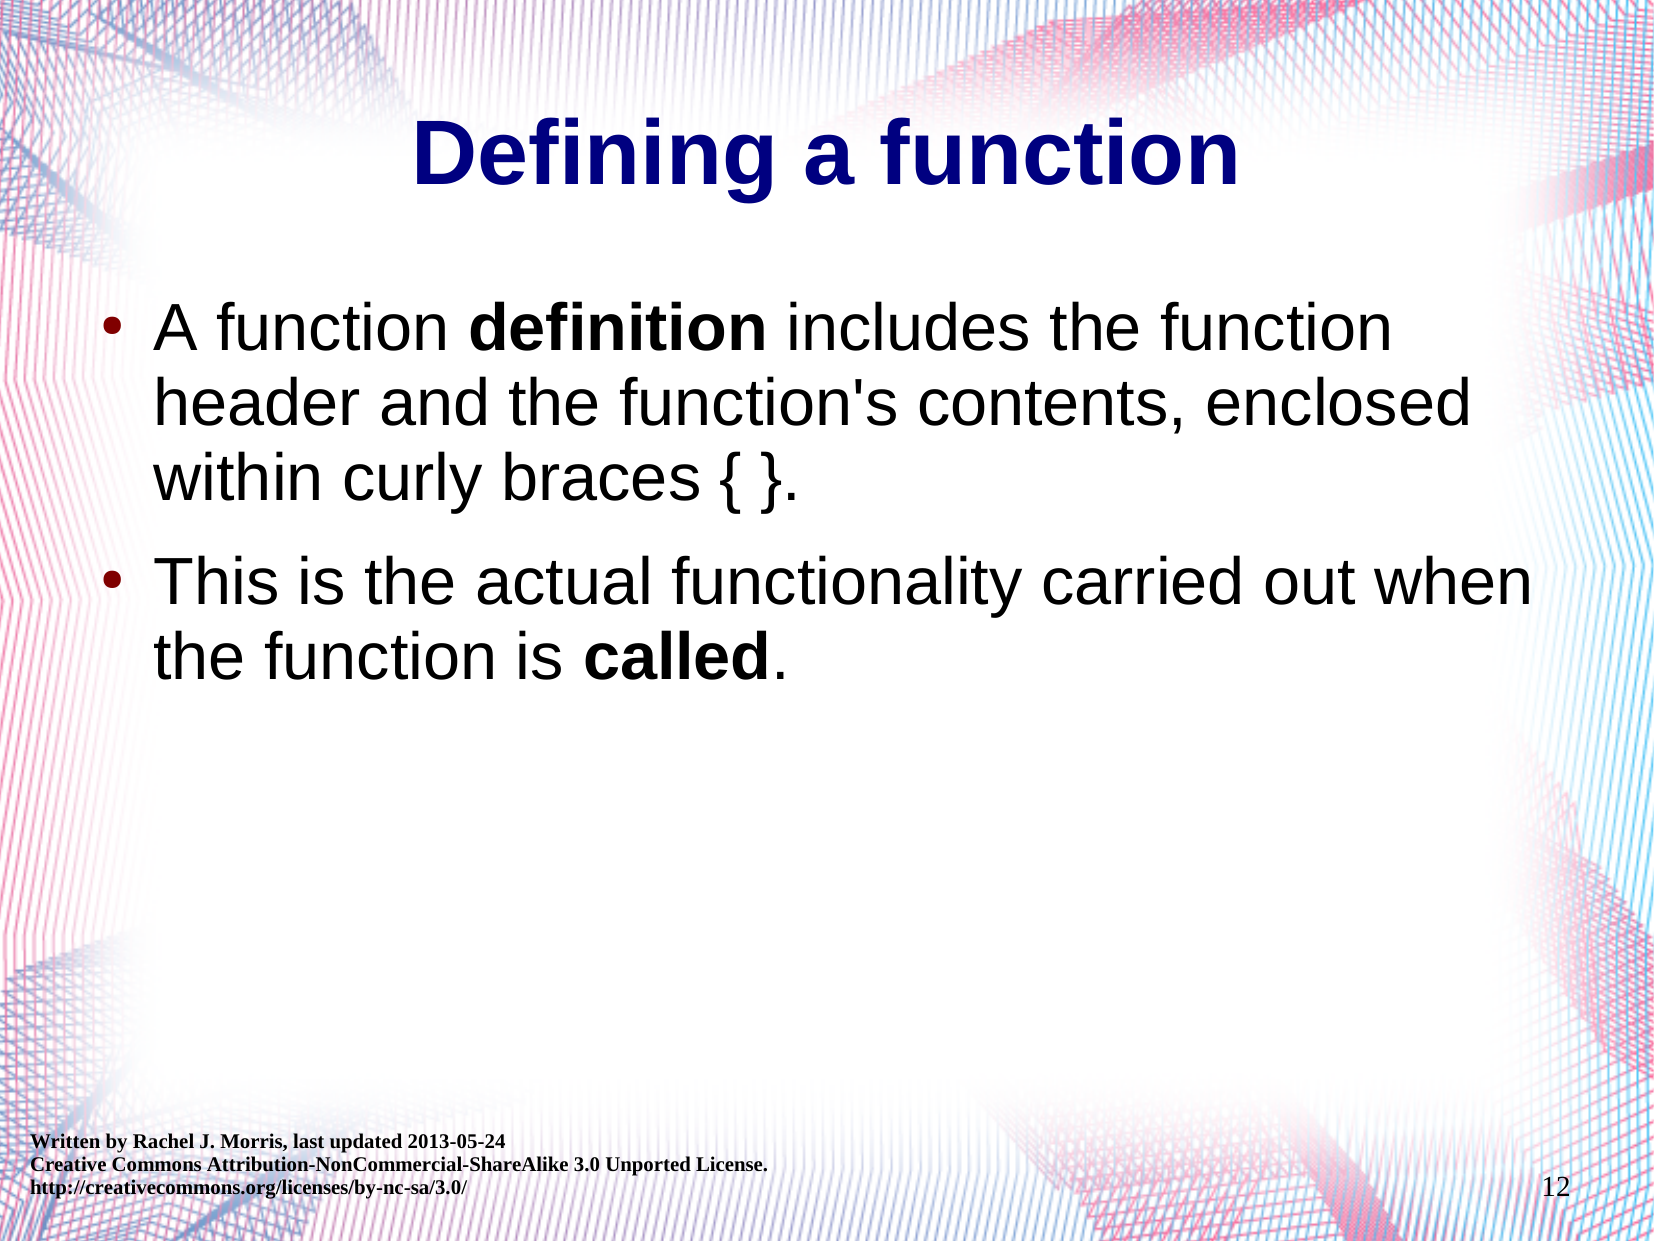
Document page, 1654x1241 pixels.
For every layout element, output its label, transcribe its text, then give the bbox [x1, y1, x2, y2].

picture [0, 0, 1654, 1241]
title Defining a function [82, 49, 1571, 257]
list A function definition includes the function header and the function's contents, enclosed within curly braces { }. This is the actual functionality carried out when the function is called. [82, 290, 1571, 1010]
